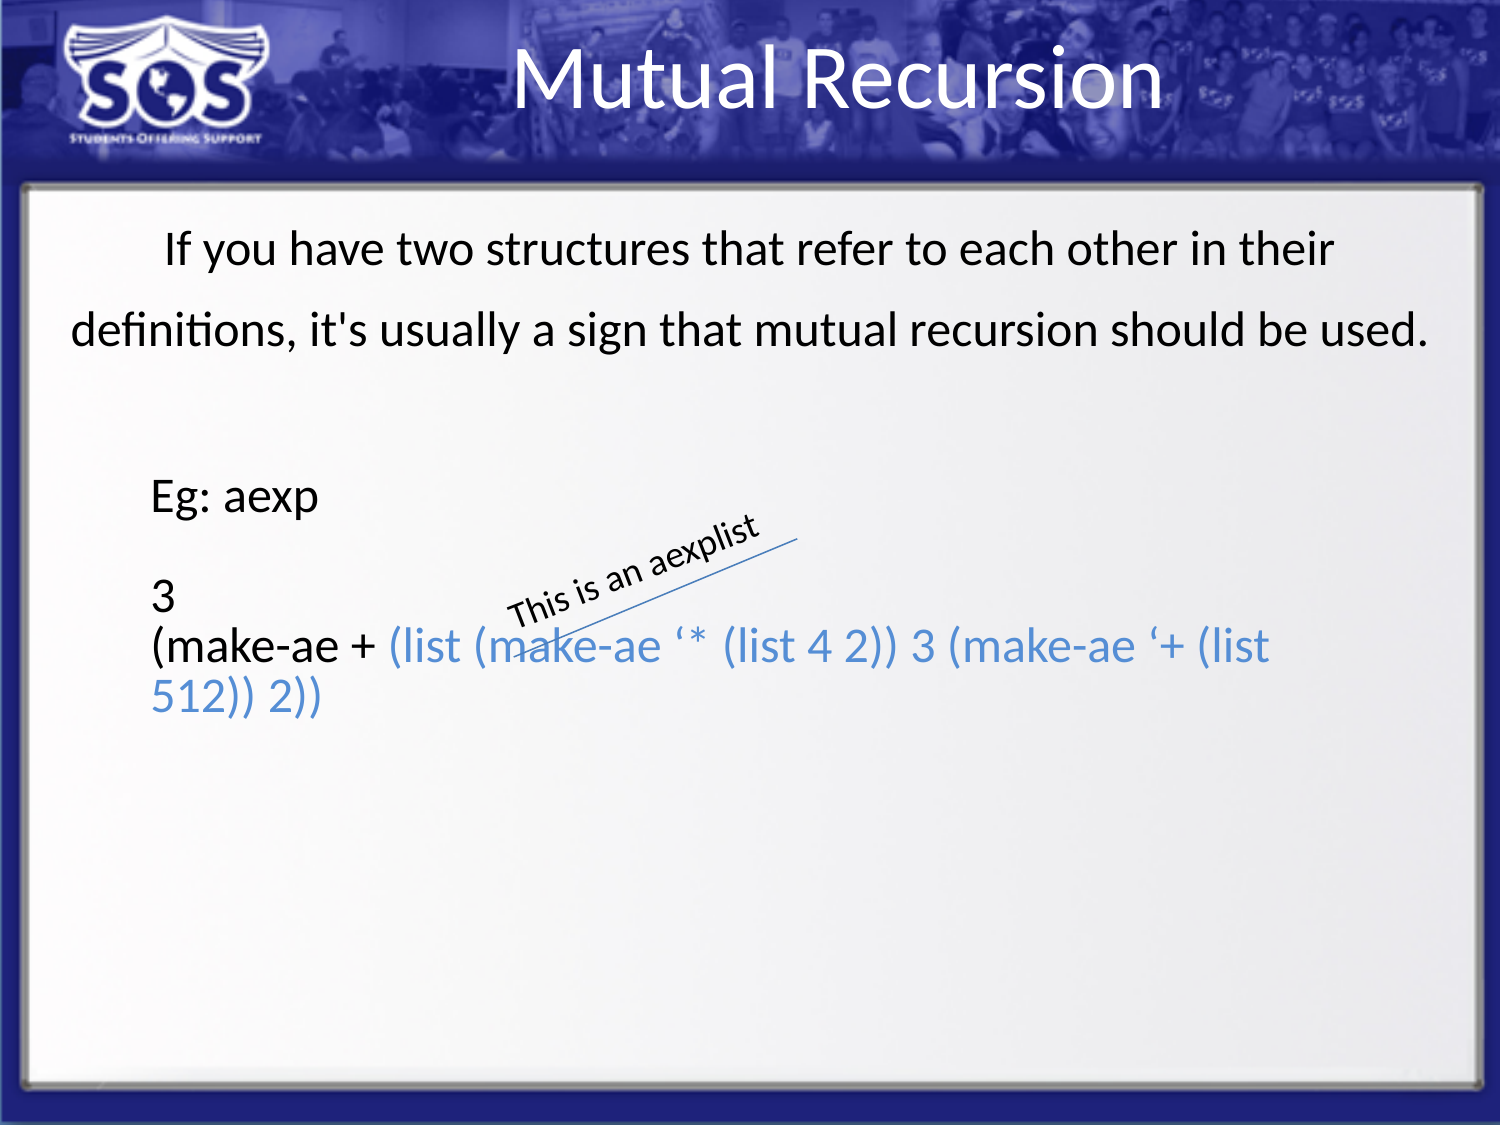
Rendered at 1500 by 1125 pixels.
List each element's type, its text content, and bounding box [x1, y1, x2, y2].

text_box Eg: aexp 3 (make-ae + (list (make-ae ‘* (list 4 2)) 3 (make-ae ‘+ (list 512)) 2)) [135, 467, 1400, 786]
text_box This is an aexplist [488, 489, 803, 660]
picture [0, 0, 1500, 1125]
text_box If you have two structures that refer to each other in their definitions, it's usually a sign that mutual recursion should be used. [53, 219, 1447, 401]
text_box Mutual Recursion [277, 30, 1400, 157]
